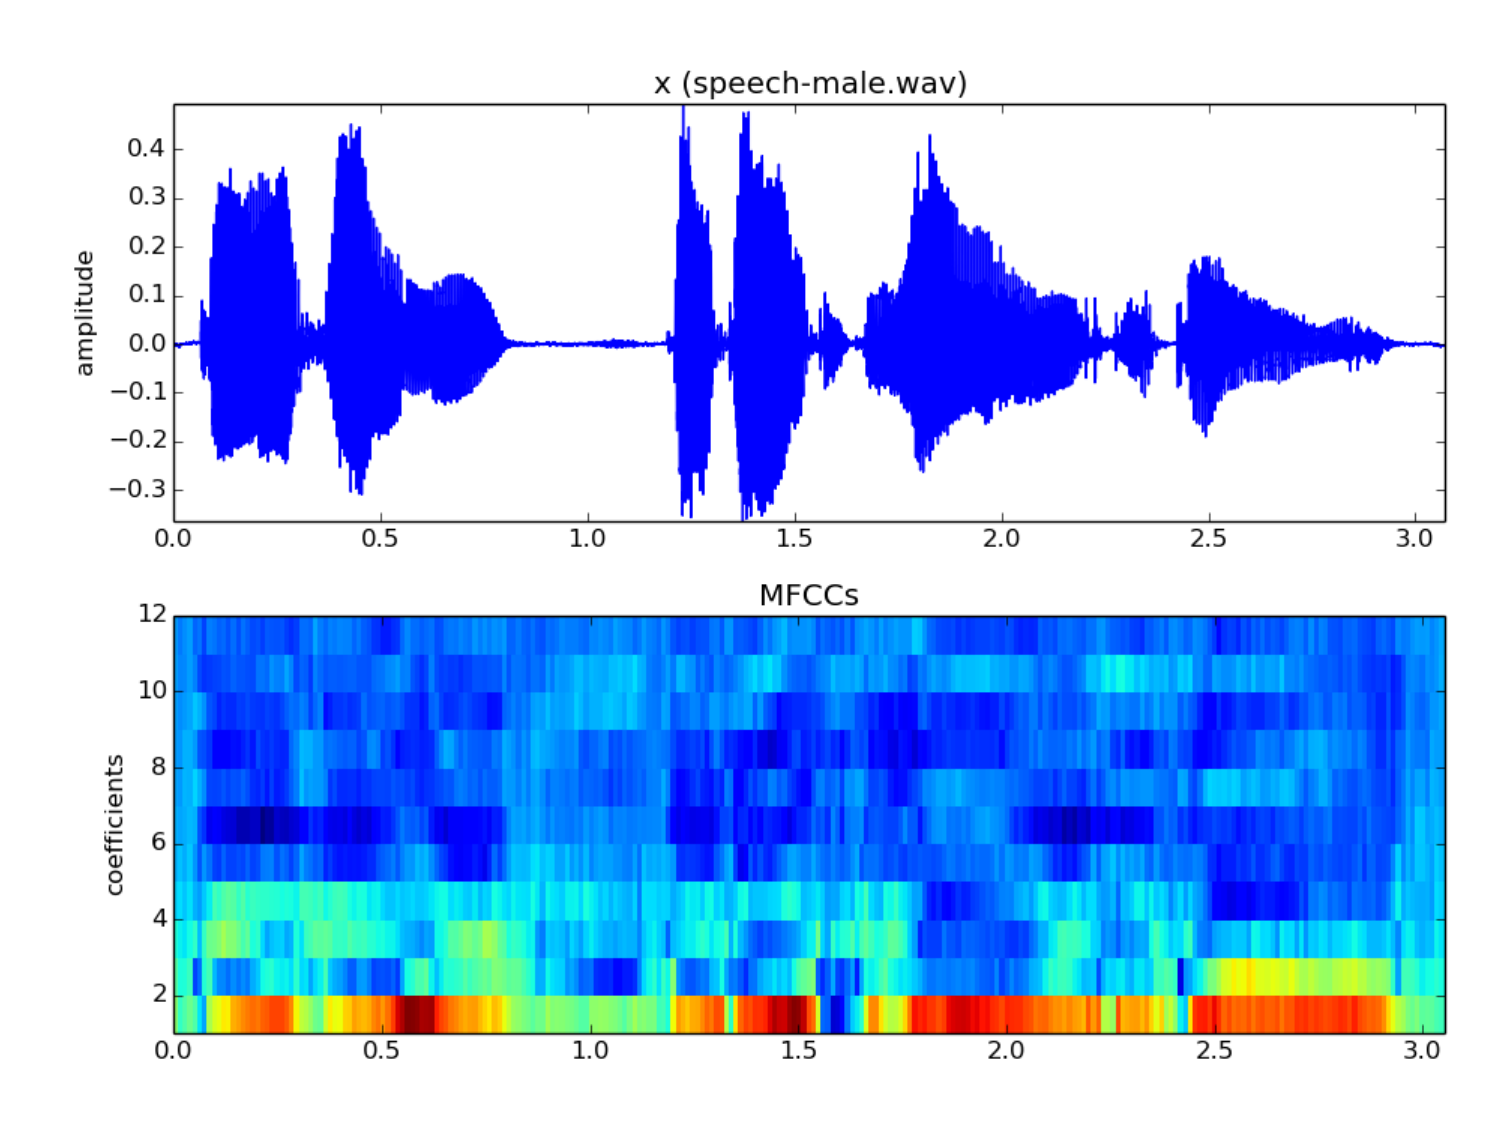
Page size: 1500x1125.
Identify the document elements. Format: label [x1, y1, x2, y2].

picture [46, 44, 1472, 1095]
